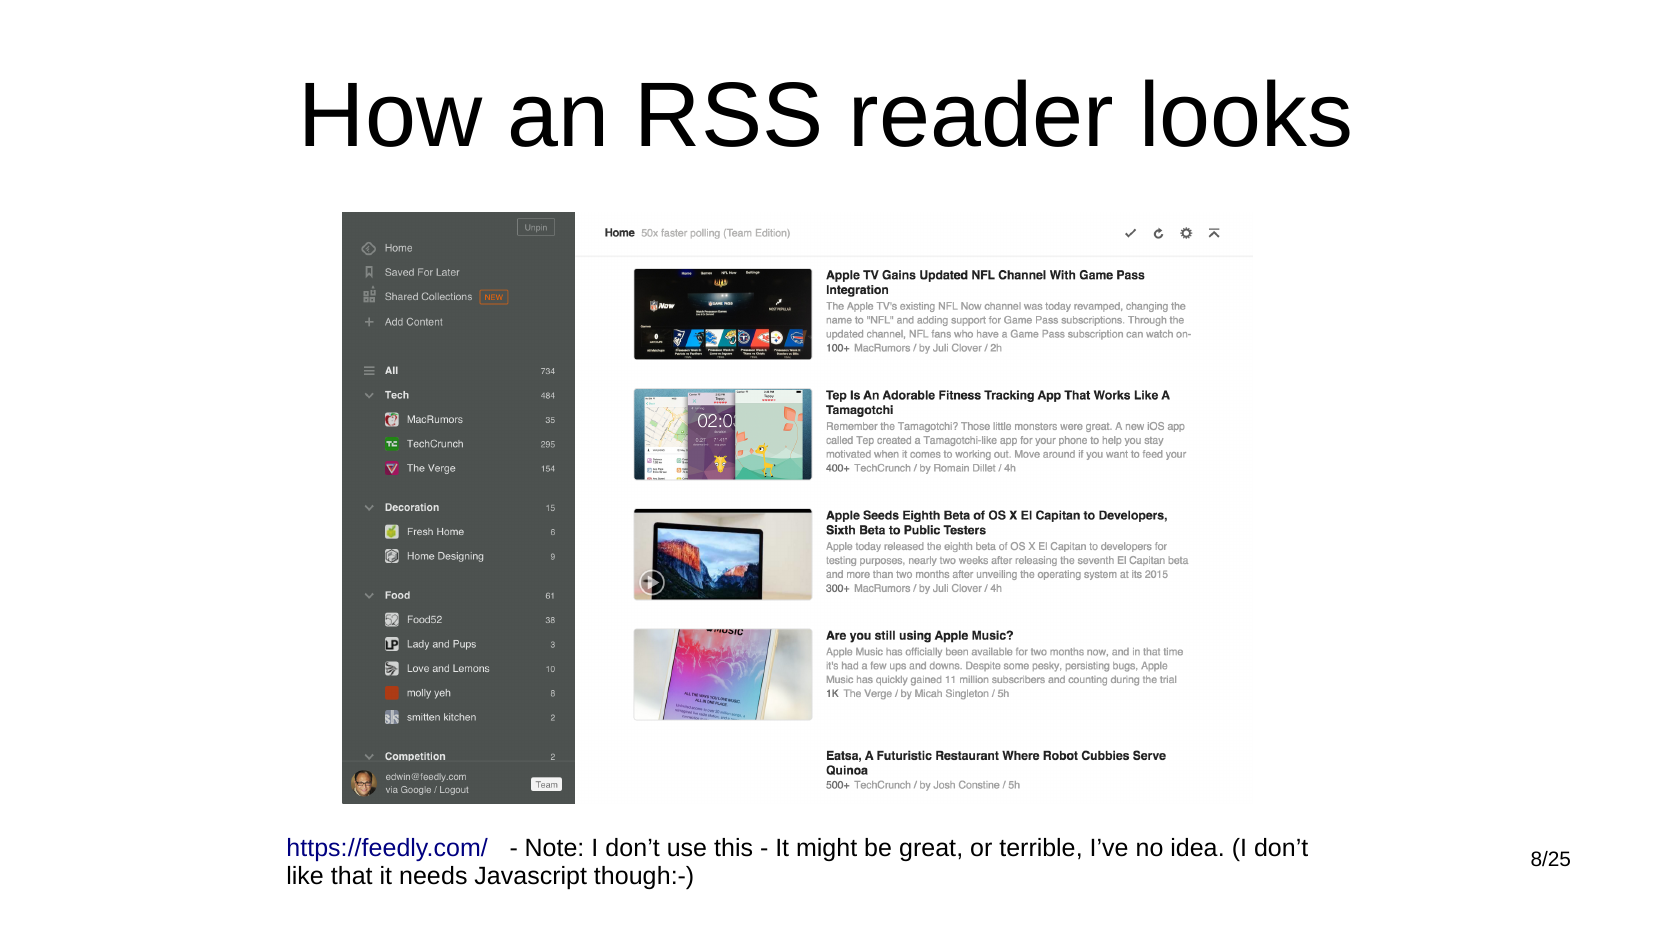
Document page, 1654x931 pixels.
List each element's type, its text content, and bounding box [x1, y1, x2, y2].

title How an RSS reader looks [82, 37, 1571, 193]
picture [342, 212, 1253, 804]
text_box https://feedly.com/ - Note: I don’t use this - It might be great, or terrible, I’ve no idea. (I don’t like that it needs Javascript though:-) [271, 826, 1335, 926]
